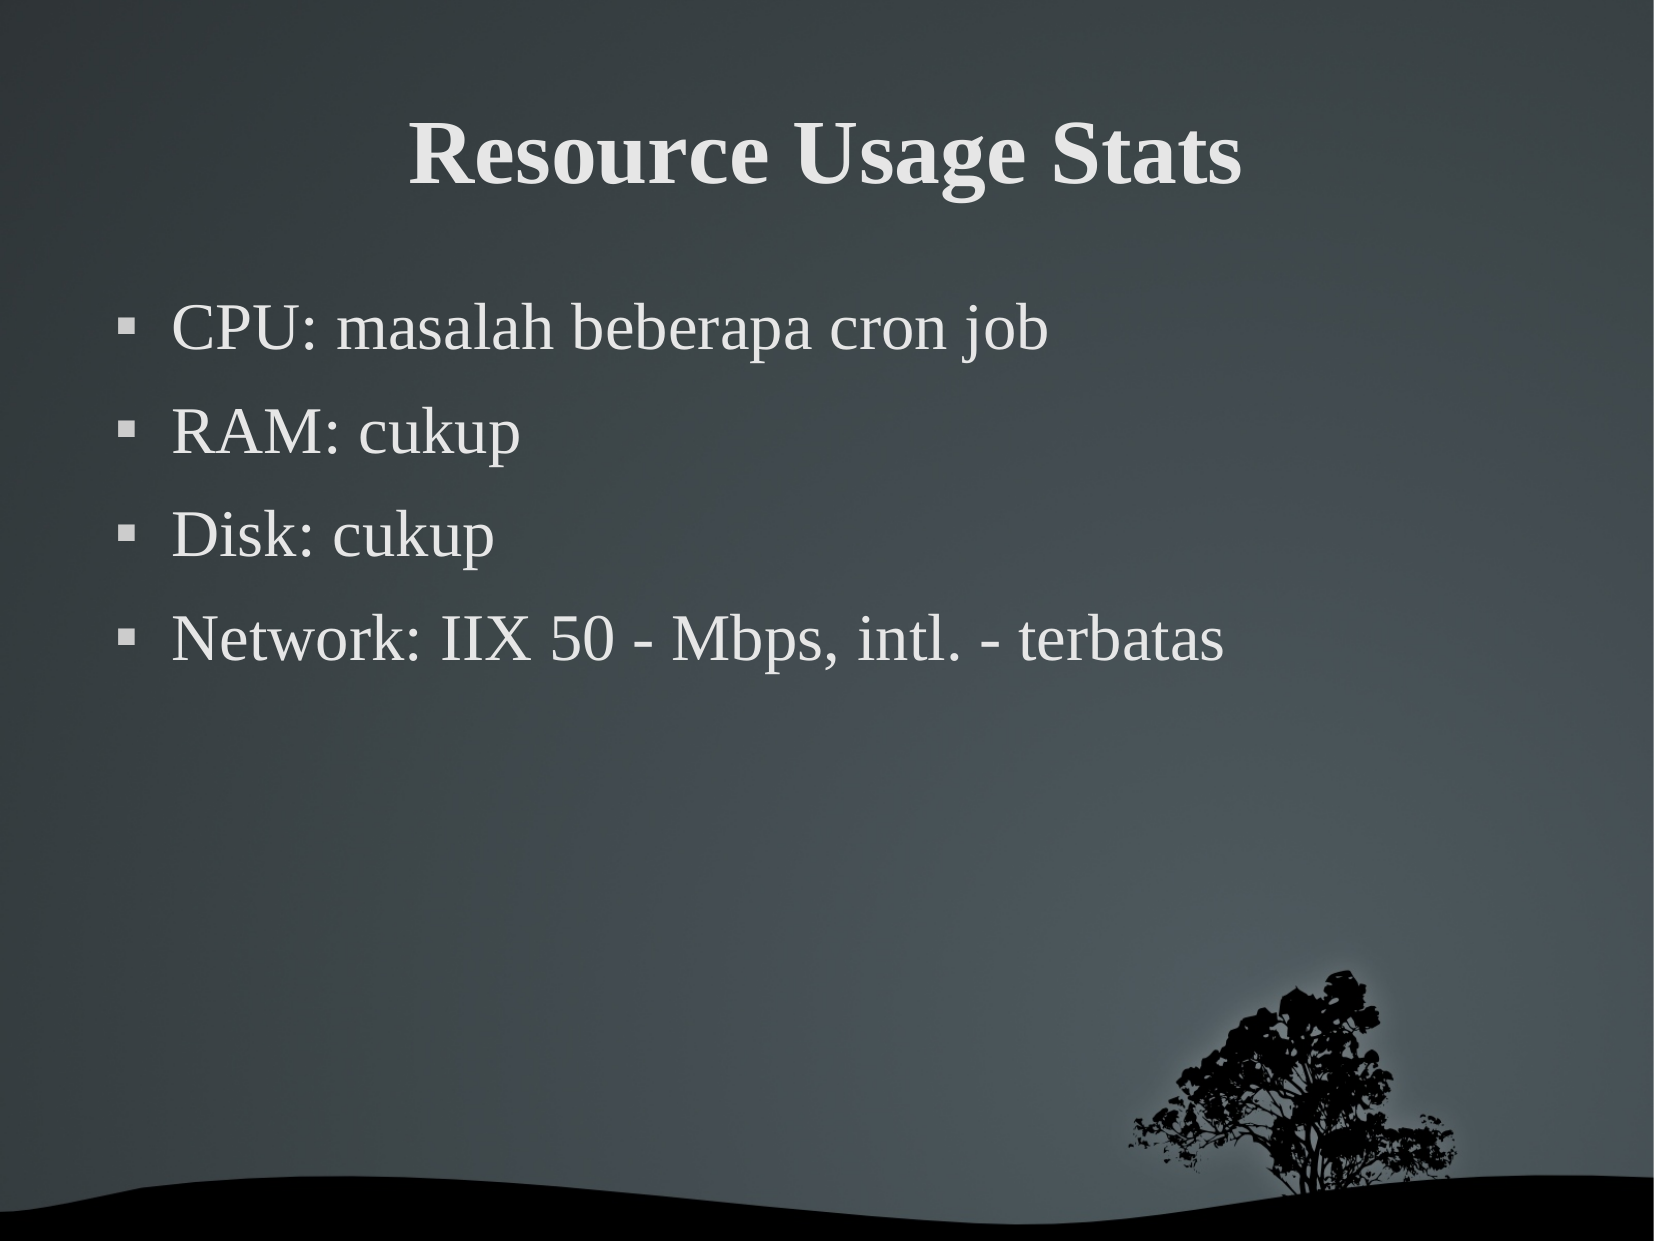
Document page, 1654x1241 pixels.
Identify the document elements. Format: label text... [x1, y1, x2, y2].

title Resource Usage Stats [82, 49, 1571, 257]
list CPU: masalah beberapa cron job RAM: cukup Disk: cukup Network: IIX 50 - Mbps, intl. - terbatas [82, 290, 1571, 1094]
picture [0, 0, 1654, 1241]
